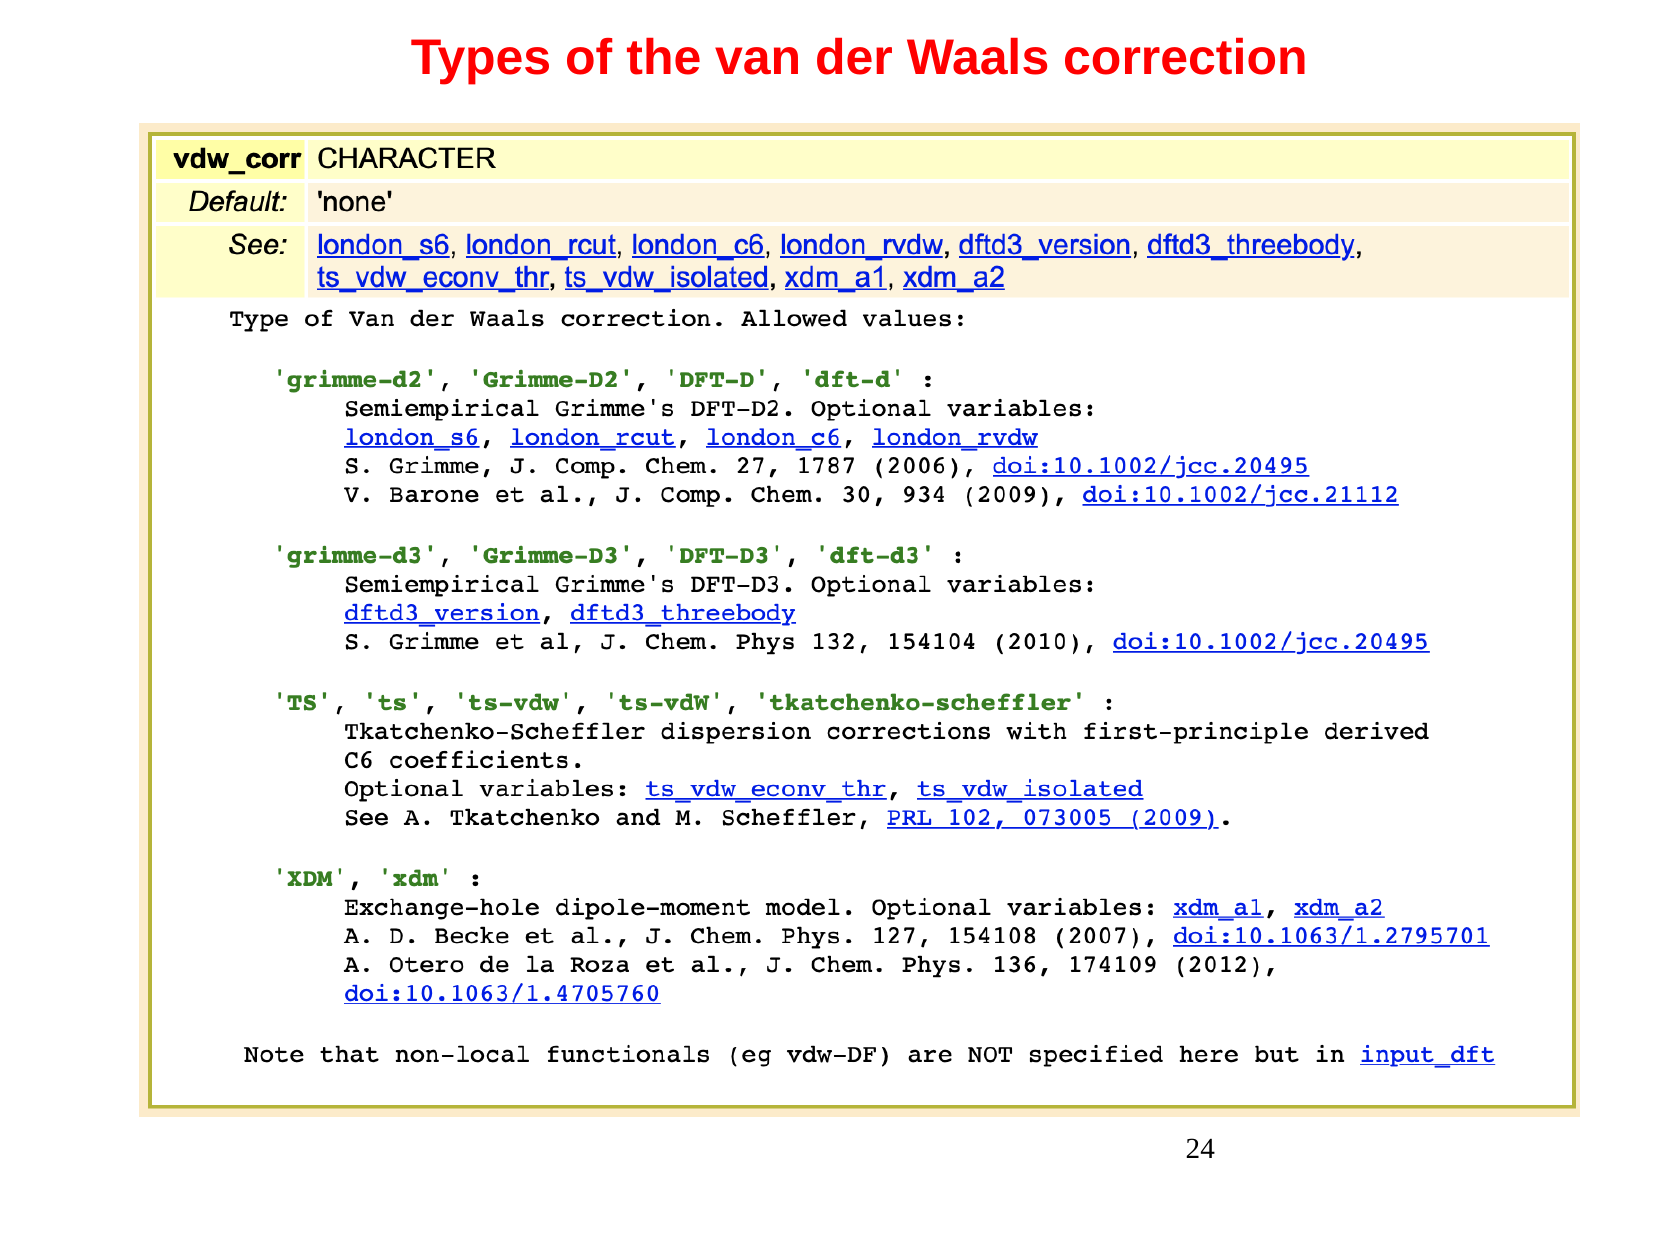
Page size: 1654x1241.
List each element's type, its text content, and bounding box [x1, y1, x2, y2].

text_box [1185, 1129, 1571, 1216]
picture [139, 123, 1580, 1117]
title Types of the van der Waals correction [329, 16, 1391, 92]
